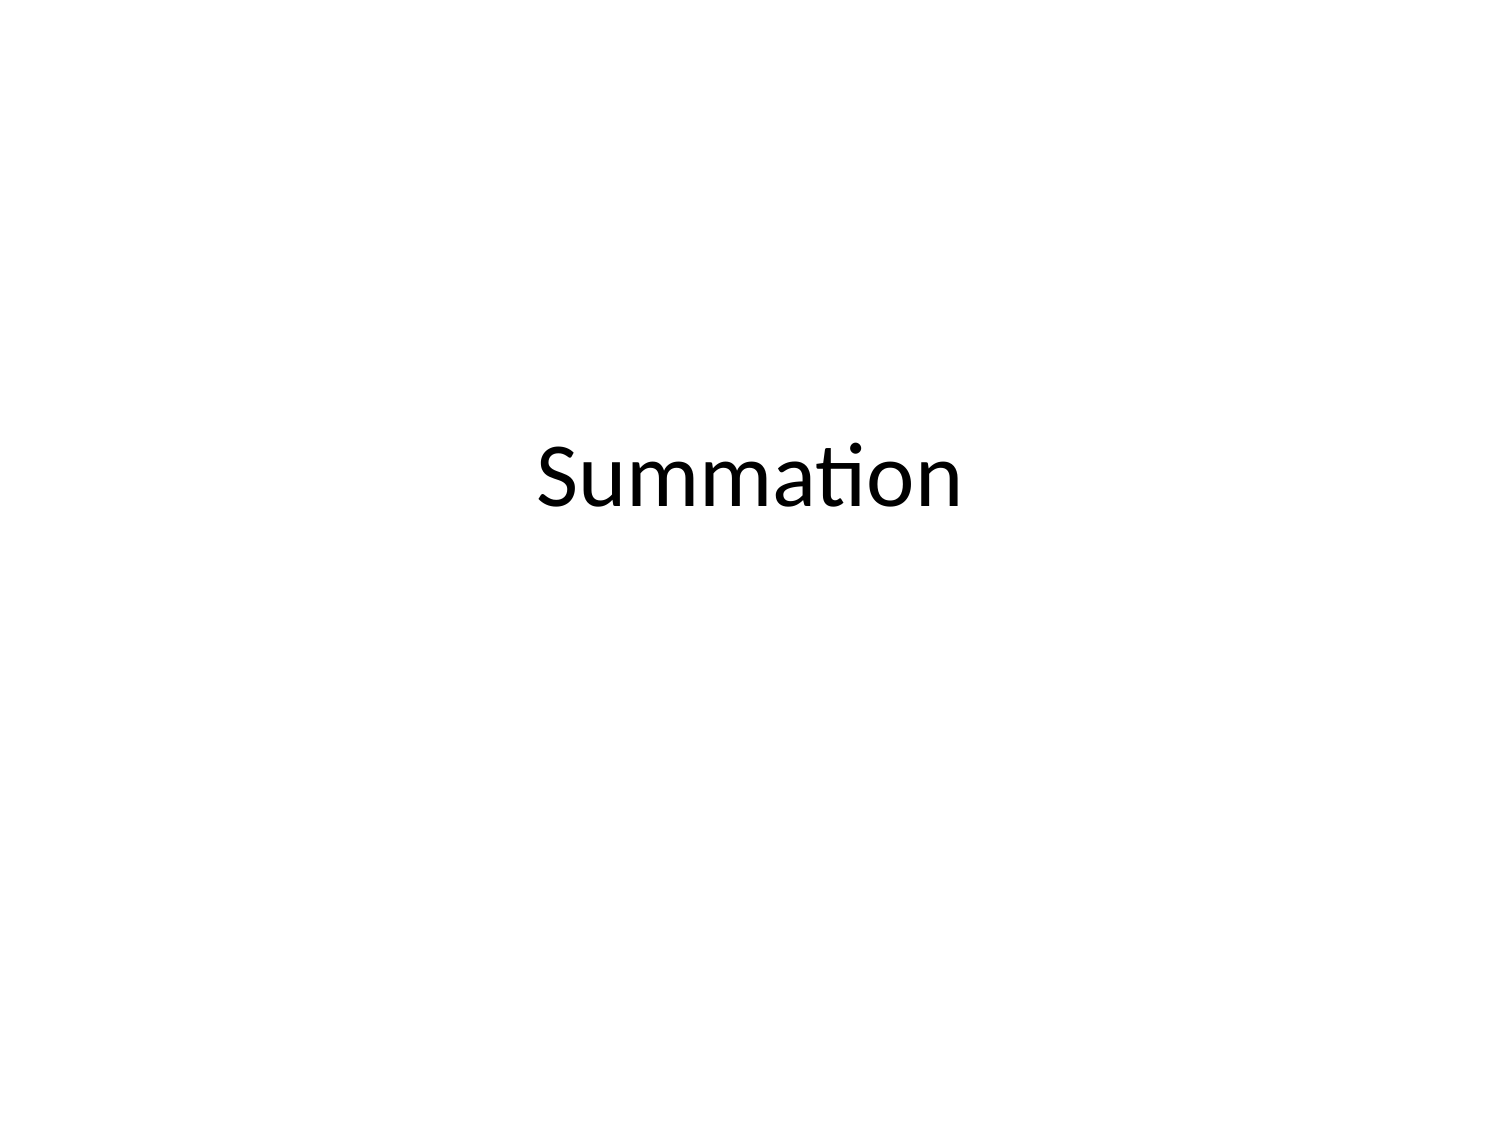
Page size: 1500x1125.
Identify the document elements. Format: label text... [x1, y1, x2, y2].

title Summation [112, 349, 1388, 591]
